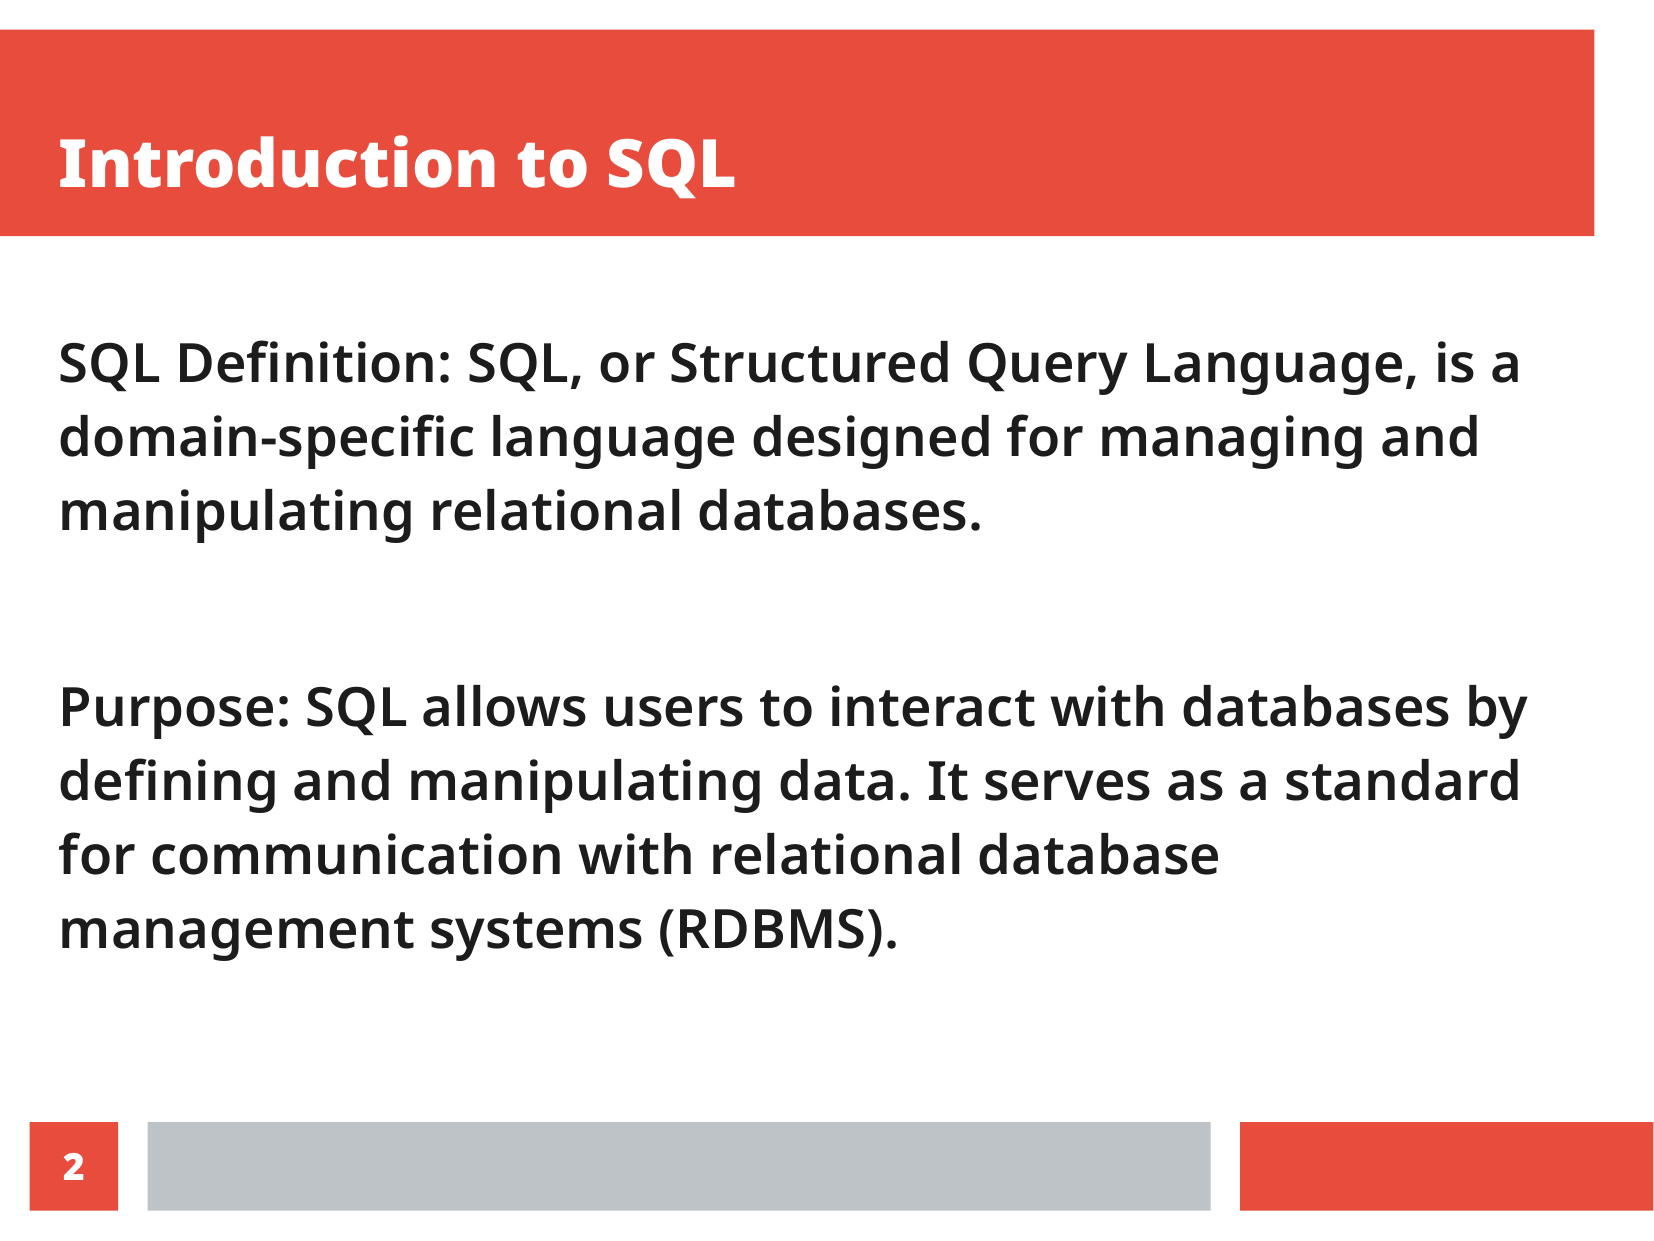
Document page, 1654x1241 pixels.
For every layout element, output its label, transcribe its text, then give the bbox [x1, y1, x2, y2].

title Introduction to SQL [59, 59, 1595, 207]
list SQL Definition: SQL, or Structured Query Language, is a domain-specific language designed for managing and manipulating relational databases. Purpose: SQL allows users to interact with databases by defining and manipulating data. It serves as a standard for communication with relational database management systems (RDBMS). [59, 324, 1565, 1093]
